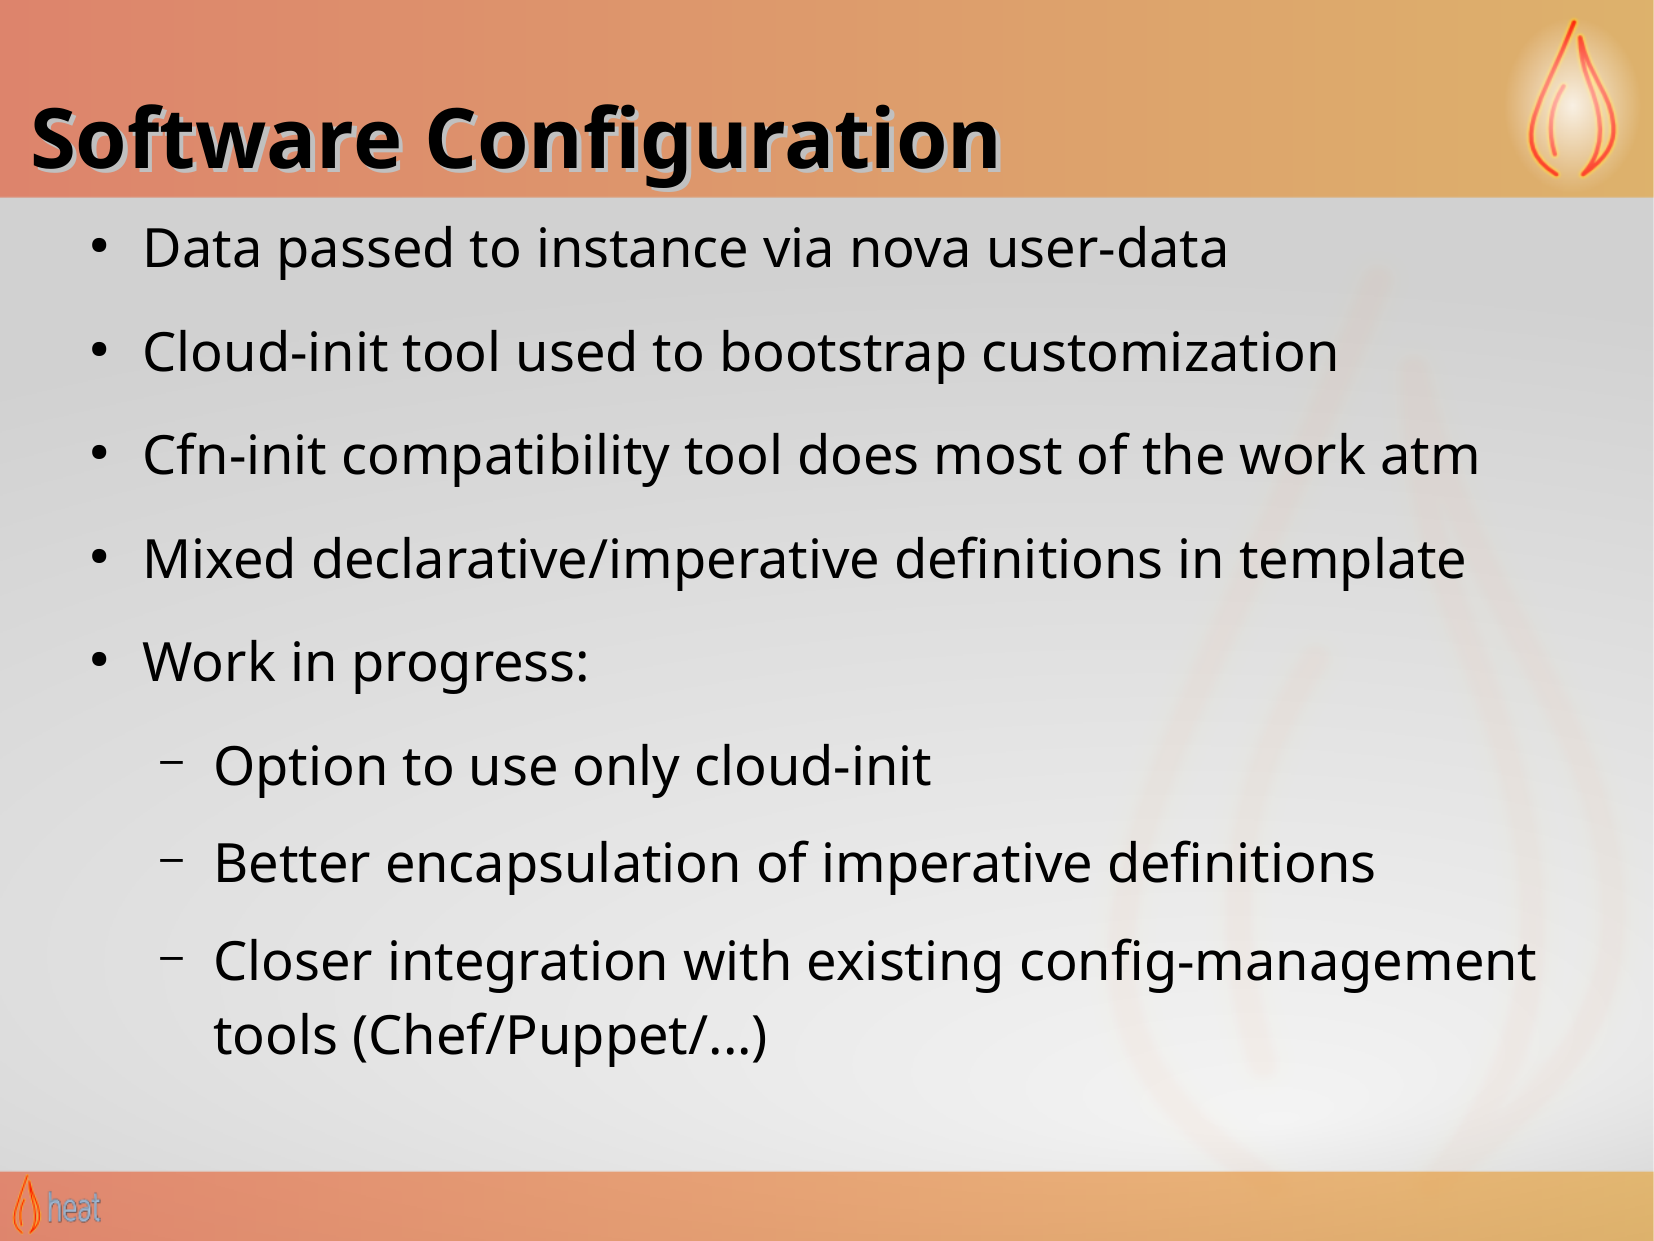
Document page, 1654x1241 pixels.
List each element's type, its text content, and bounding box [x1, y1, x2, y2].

title Software Configuration [30, 23, 1606, 249]
list Data passed to instance via nova user-data Cloud-init tool used to bootstrap customization Cfn-init compatibility tool does most of the work atm Mixed declarative/imperative definitions in template Work in progress: Option to use only cloud-init Better encapsulation of imperative definitions Closer integration with existing config-management tools (Chef/Puppet/...) [71, 210, 1561, 1166]
picture [0, 0, 1654, 1241]
